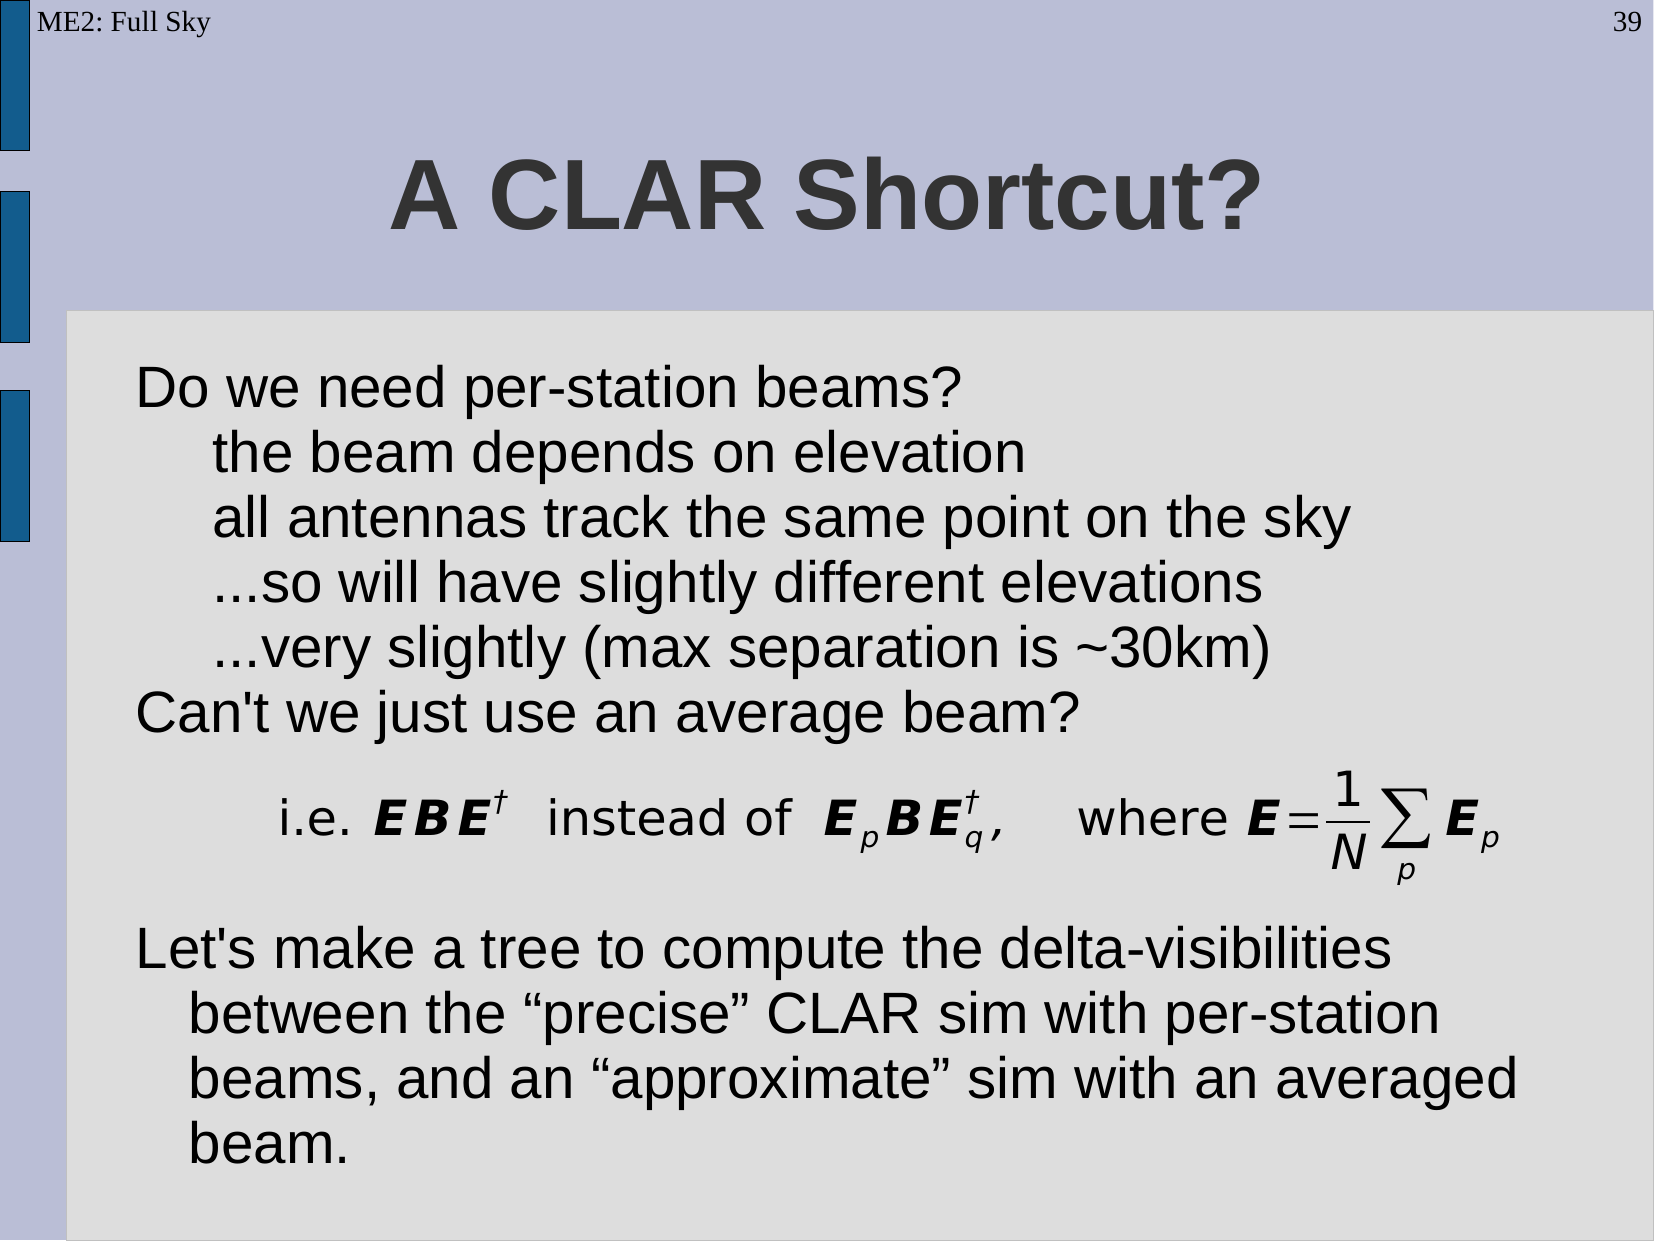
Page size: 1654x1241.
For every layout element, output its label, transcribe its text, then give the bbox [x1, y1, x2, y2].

list Let's make a tree to compute the delta-visibilities between the “precise” CLAR sim with per-station beams, and an “approximate” sim with an averaged beam. [118, 915, 1595, 1187]
title A CLAR Shortcut? [121, 91, 1534, 299]
chart [271, 761, 1506, 886]
list Do we need per-station beams? the beam depends on elevation all antennas track the same point on the sky ...so will have slightly different elevations ...very slightly (max separation is ~30km) Can't we just use an average beam? [118, 354, 1595, 761]
